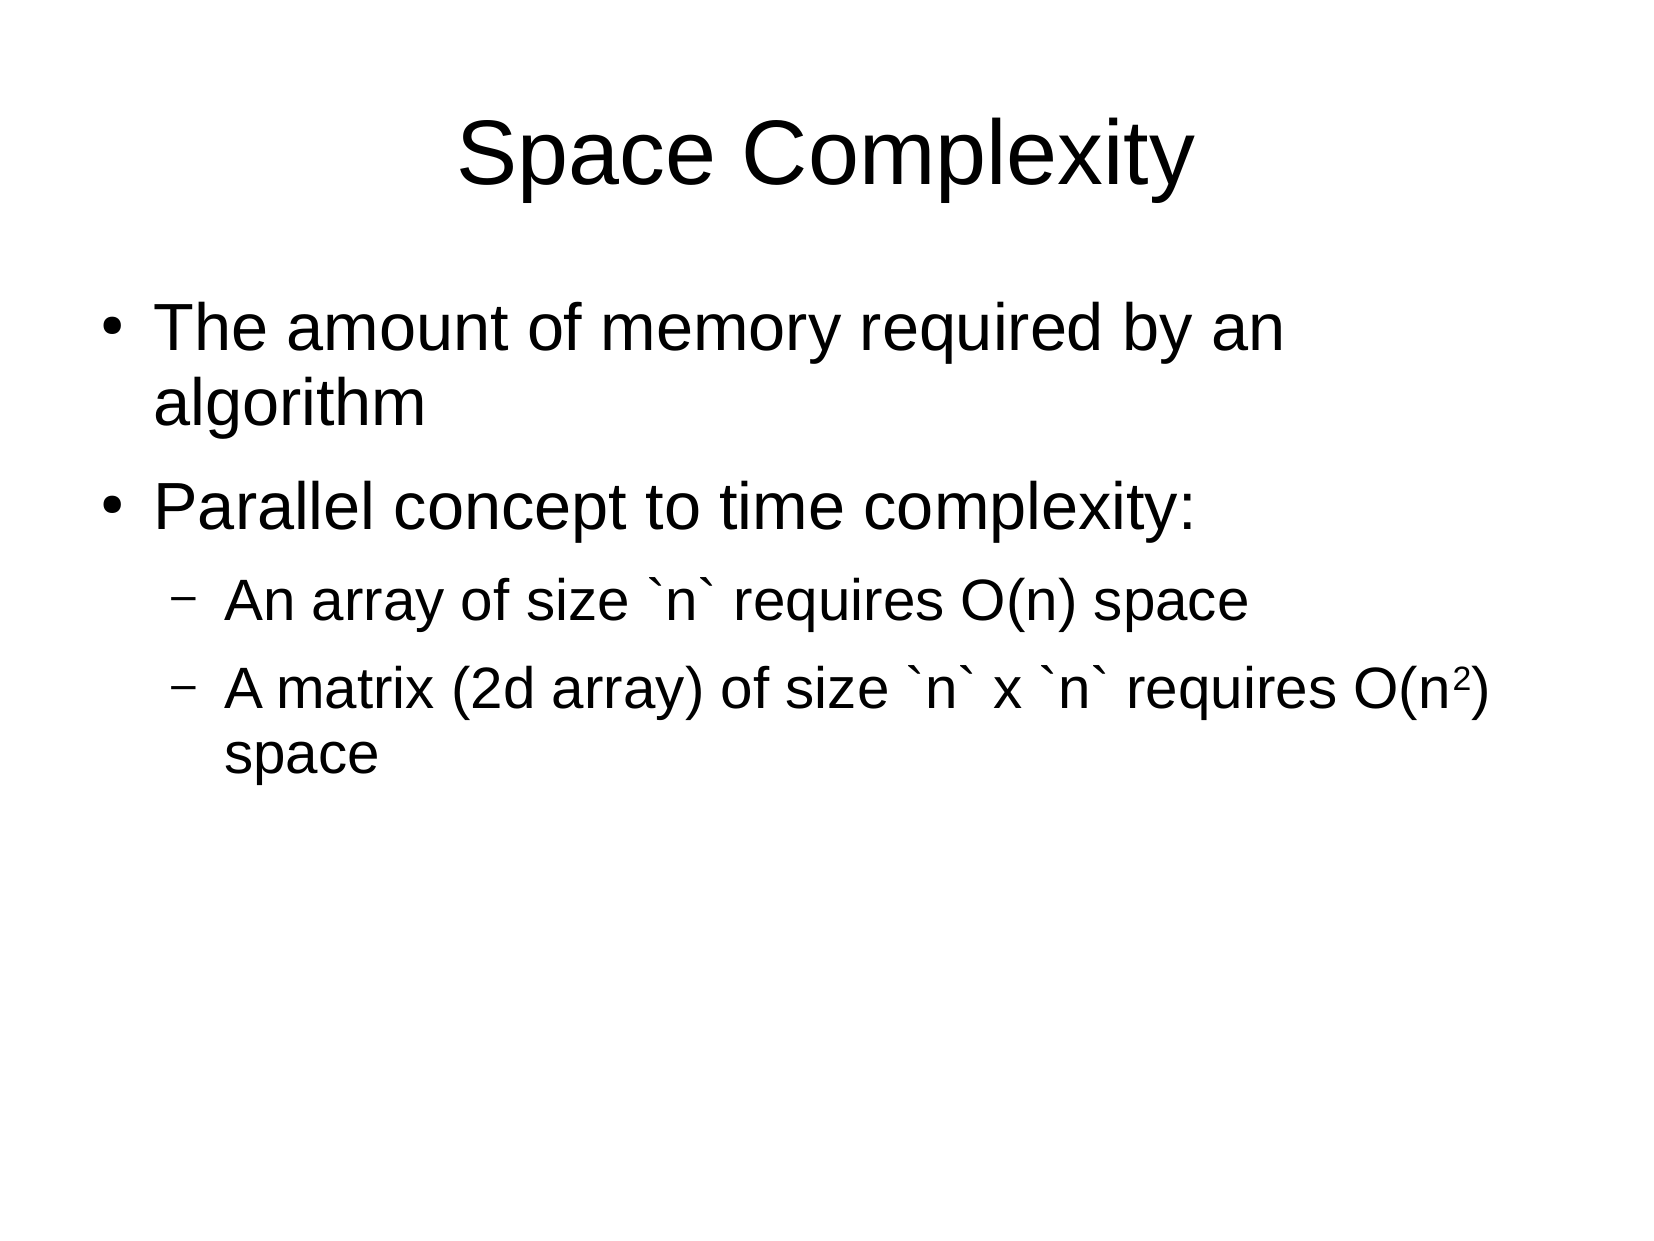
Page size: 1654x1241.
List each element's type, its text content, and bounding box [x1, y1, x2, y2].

list The amount of memory required by an algorithm Parallel concept to time complexity: An array of size `n` requires O(n) space A matrix (2d array) of size `n` x `n` requires O(n2) space [82, 290, 1571, 1010]
title Space Complexity [82, 49, 1571, 257]
